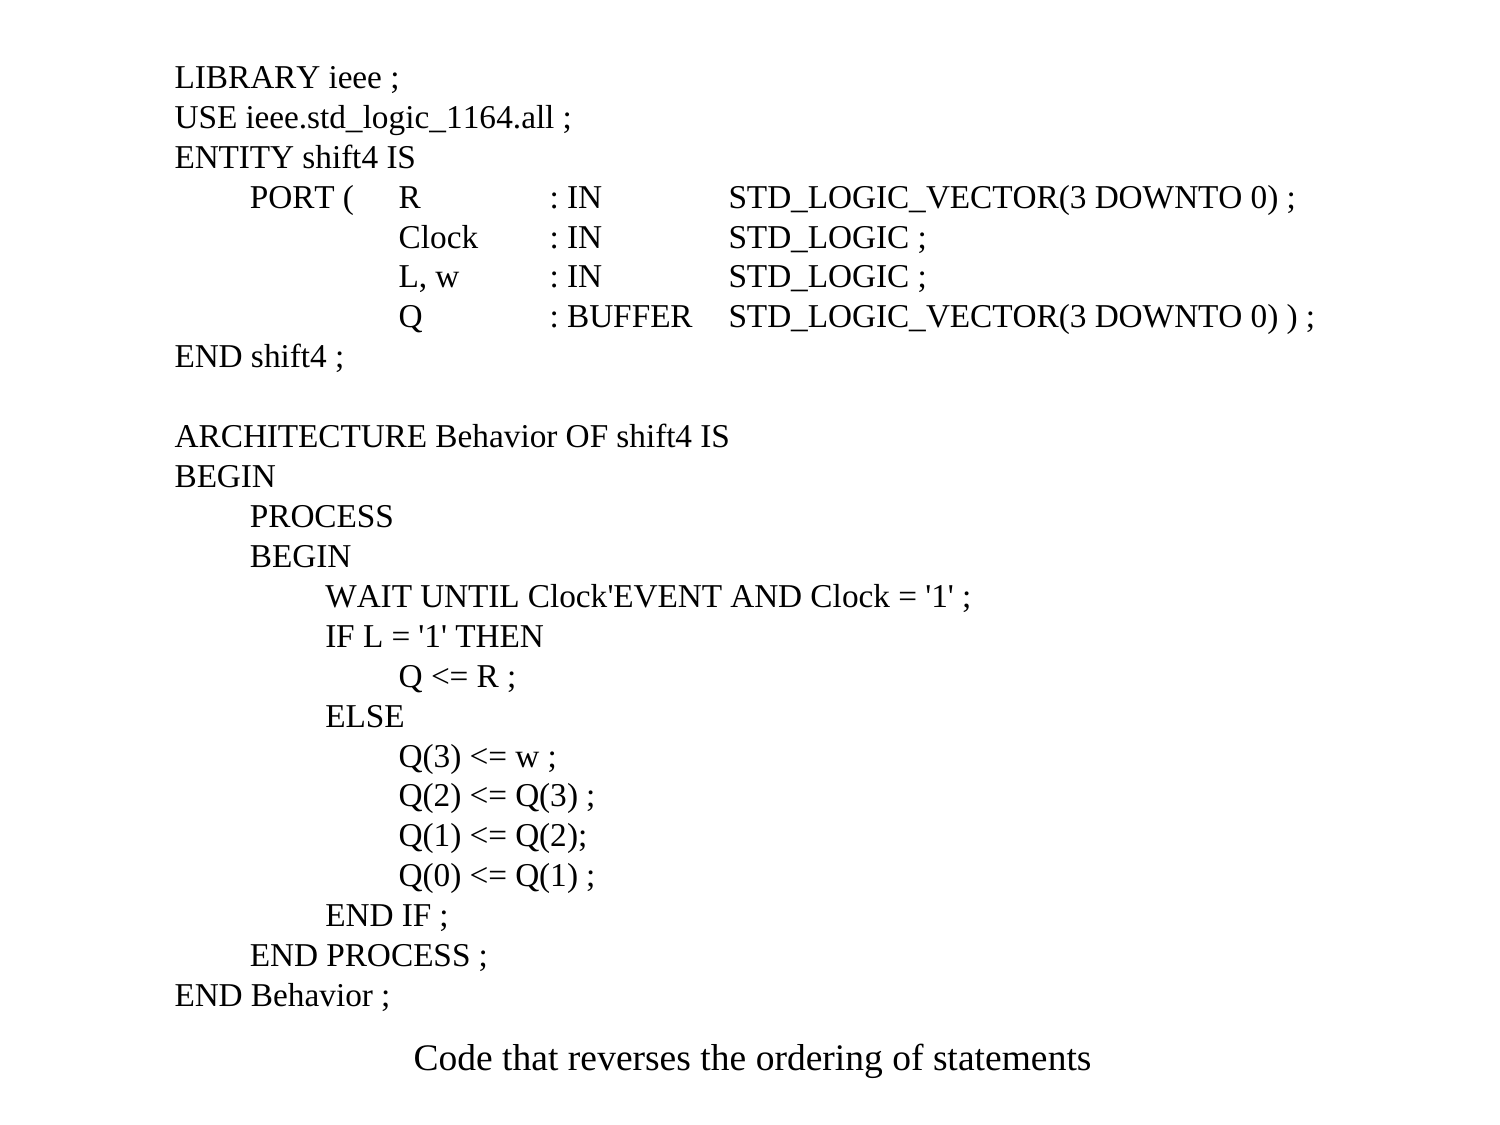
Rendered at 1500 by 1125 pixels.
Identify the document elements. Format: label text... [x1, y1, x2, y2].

text_box LIBRARY ieee ; USE ieee.std_logic_1164.all ; ENTITY shift4 IS PORT ( R : IN STD_LOGIC_VECTOR(3 DOWNTO 0) ; Clock : IN STD_LOGIC ; L, w : IN STD_LOGIC ; Q : BUFFER STD_LOGIC_VECTOR(3 DOWNTO 0) ) ; END shift4 ; ARCHITECTURE Behavior OF shift4 IS BEGIN PROCESS BEGIN WAIT UNTIL Clock'EVENT AND Clock = '1' ; IF L = '1' THEN Q <= R ; ELSE Q(3) <= w ; Q(2) <= Q(3) ; Q(1) <= Q(2); Q(0) <= Q(1) ; END IF ; END PROCESS ; END Behavior ; [159, 47, 1331, 1021]
text_box Code that reverses the ordering of statements [159, 1025, 1347, 1101]
